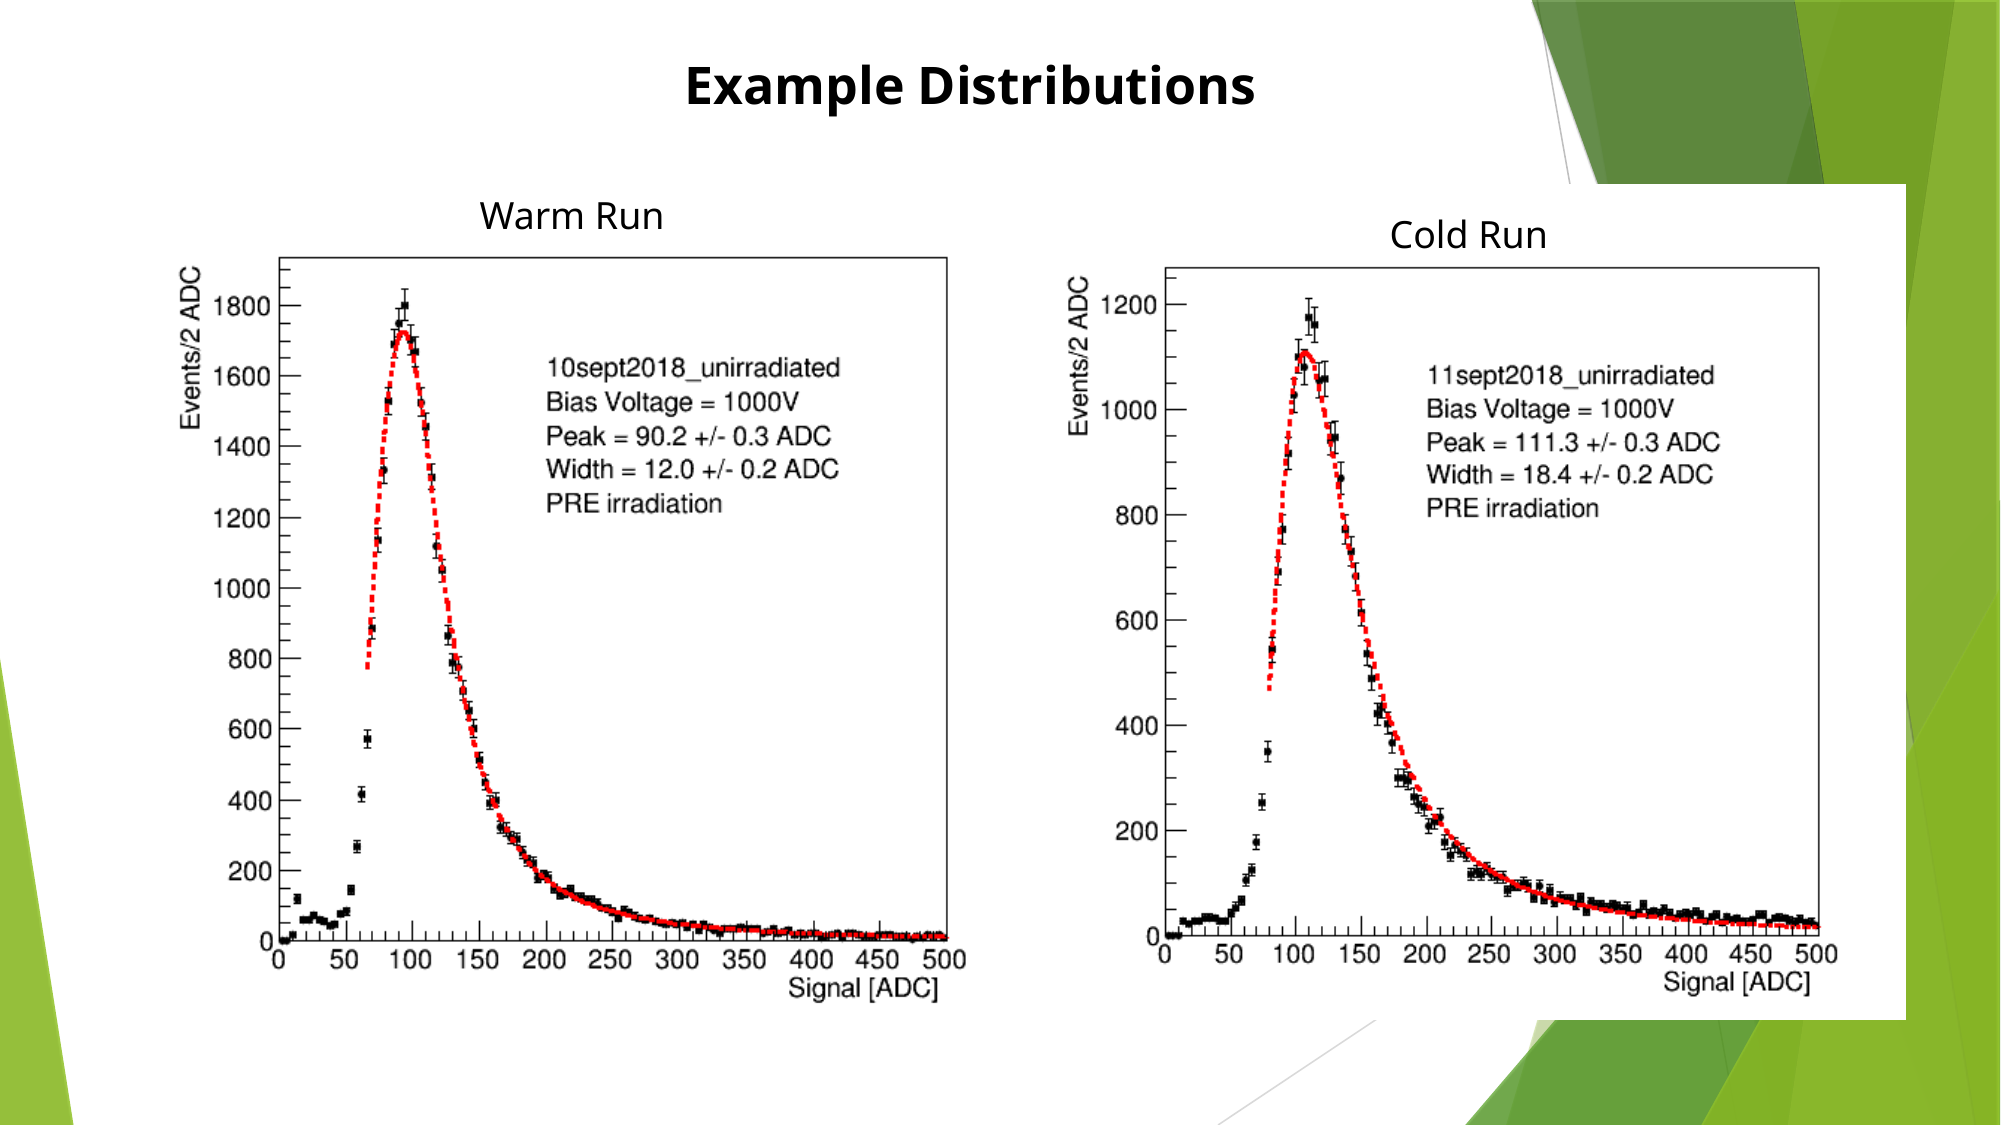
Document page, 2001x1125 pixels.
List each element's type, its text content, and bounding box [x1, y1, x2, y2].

text_box Warm Run [464, 184, 717, 245]
title Example Distributions [669, 45, 1319, 173]
picture [146, 172, 1906, 1027]
text_box Cold Run [1374, 203, 1627, 264]
